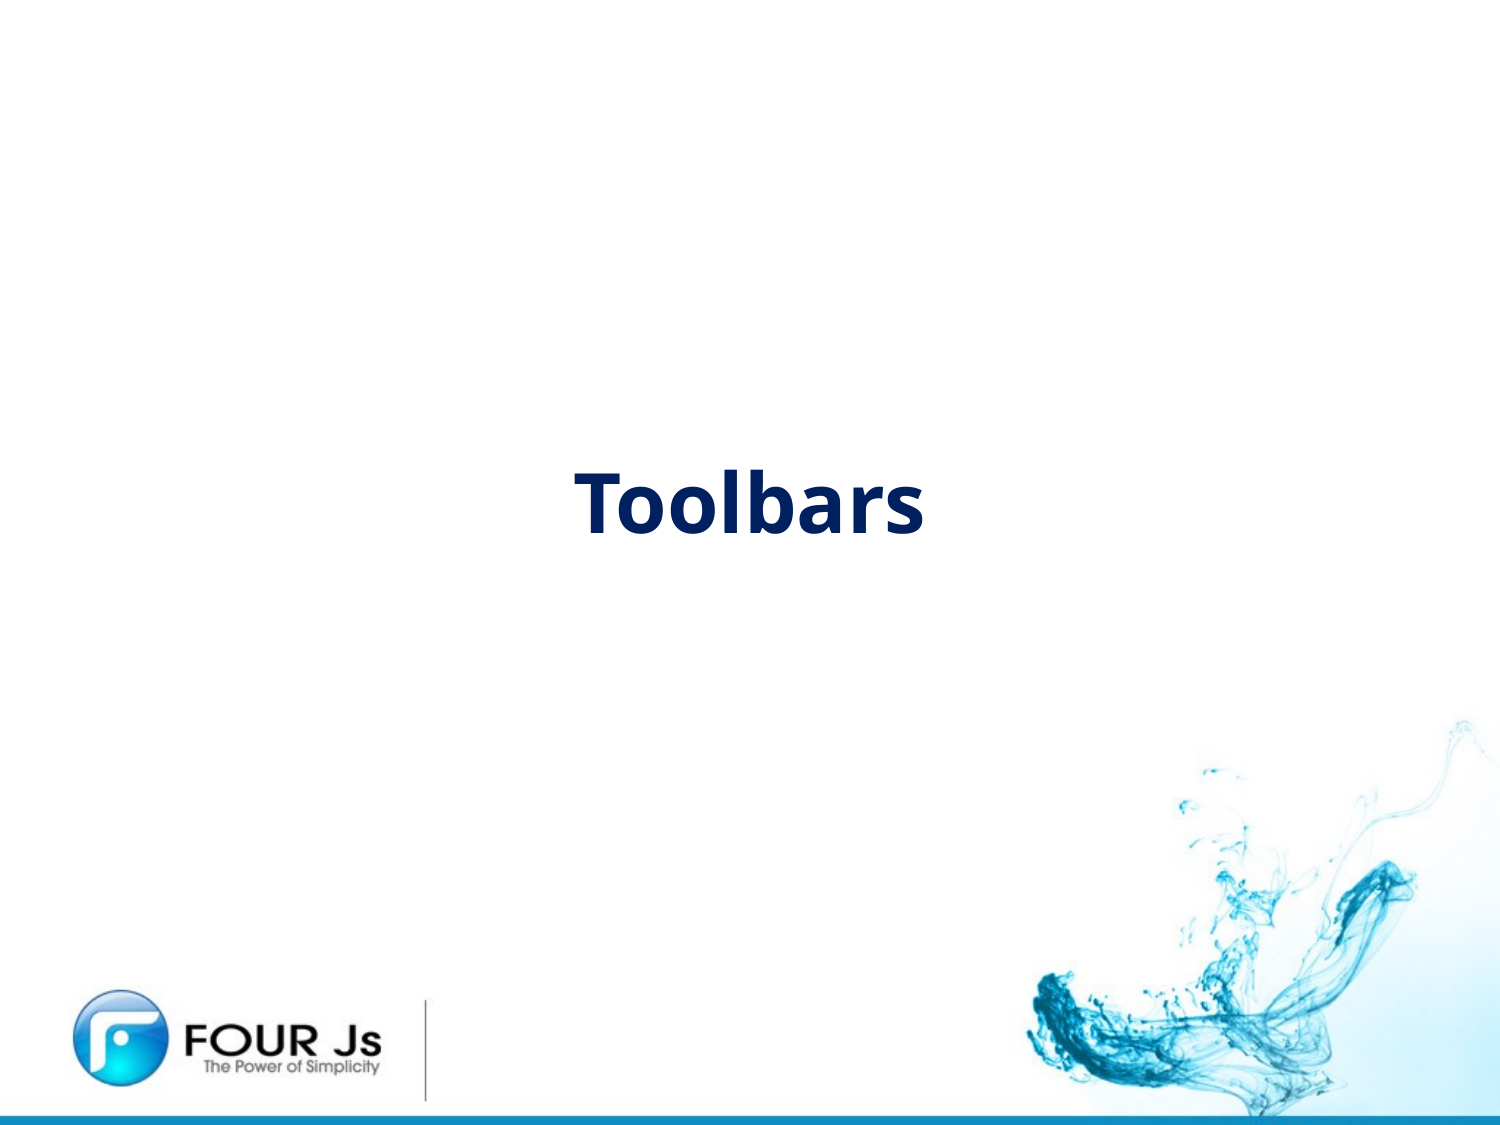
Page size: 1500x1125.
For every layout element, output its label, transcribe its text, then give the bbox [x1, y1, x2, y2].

picture [0, 0, 1500, 1122]
title Toolbars [112, 337, 1388, 663]
